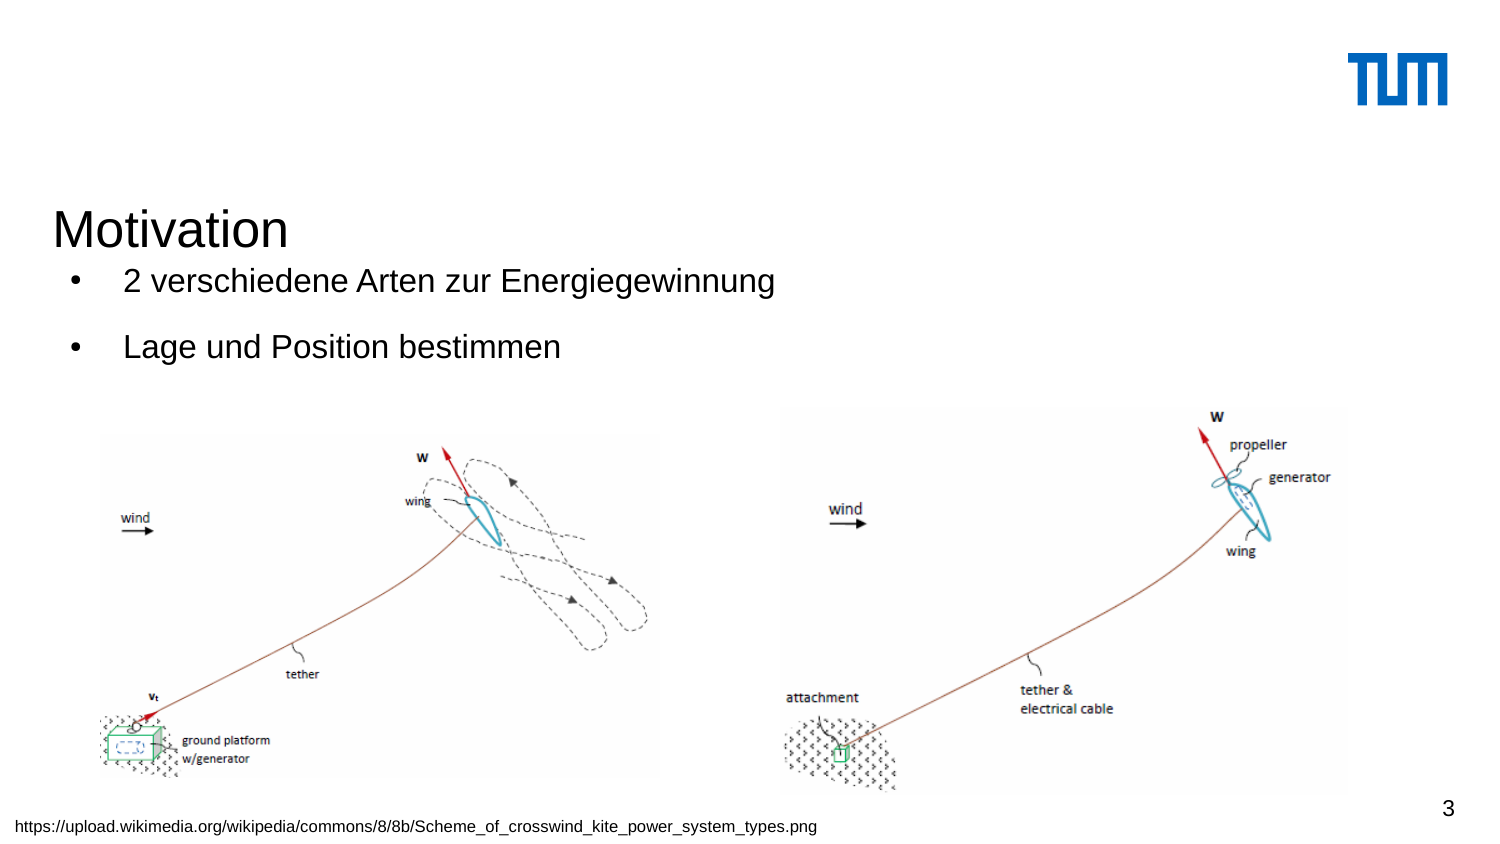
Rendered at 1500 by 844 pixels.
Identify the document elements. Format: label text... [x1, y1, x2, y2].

picture [100, 435, 661, 778]
list 2 verschiedene Arten zur Energiegewinnung Lage und Position bestimmen [52, 262, 1449, 771]
picture [780, 407, 1348, 796]
title Motivation [52, 159, 1449, 262]
text_box https://upload.wikimedia.org/wikipedia/commons/8/8b/Scheme_of_crosswind_kite_power_system_types.png [0, 810, 841, 844]
